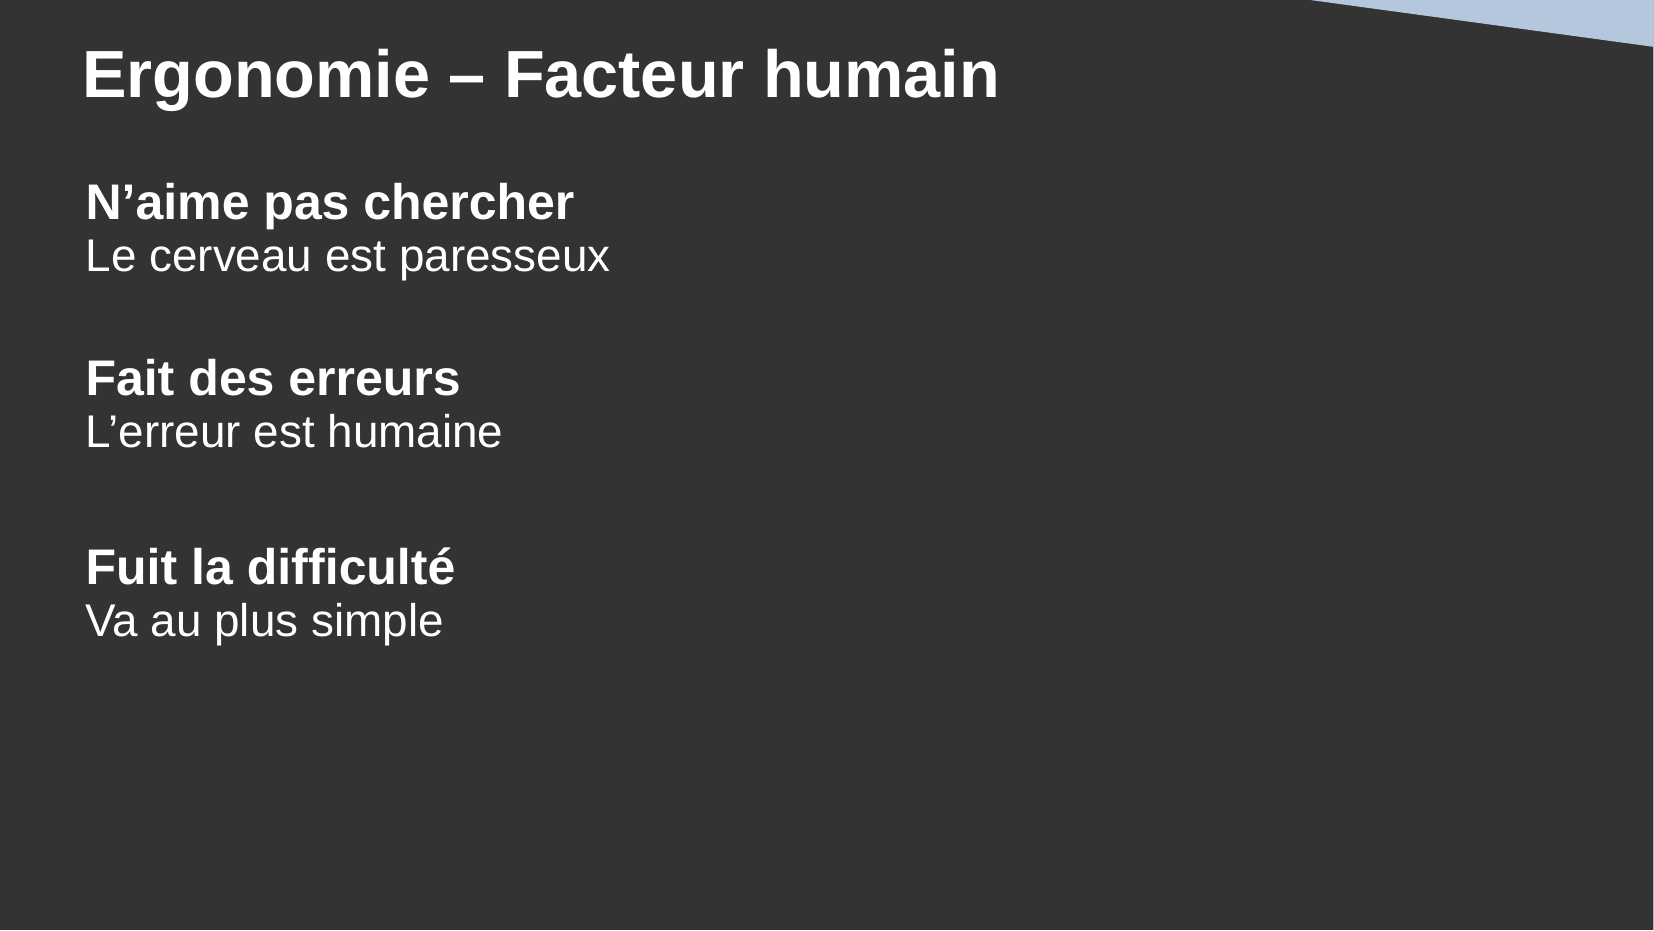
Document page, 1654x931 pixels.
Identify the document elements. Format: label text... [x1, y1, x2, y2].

text_box N’aime pas chercher Le cerveau est paresseux [70, 166, 697, 289]
text_box [1310, 0, 1654, 47]
title Ergonomie – Facteur humain [82, 37, 1571, 114]
text_box Fuit la difficulté Va au plus simple [70, 531, 697, 654]
text_box Fait des erreurs L’erreur est humaine [70, 342, 697, 465]
